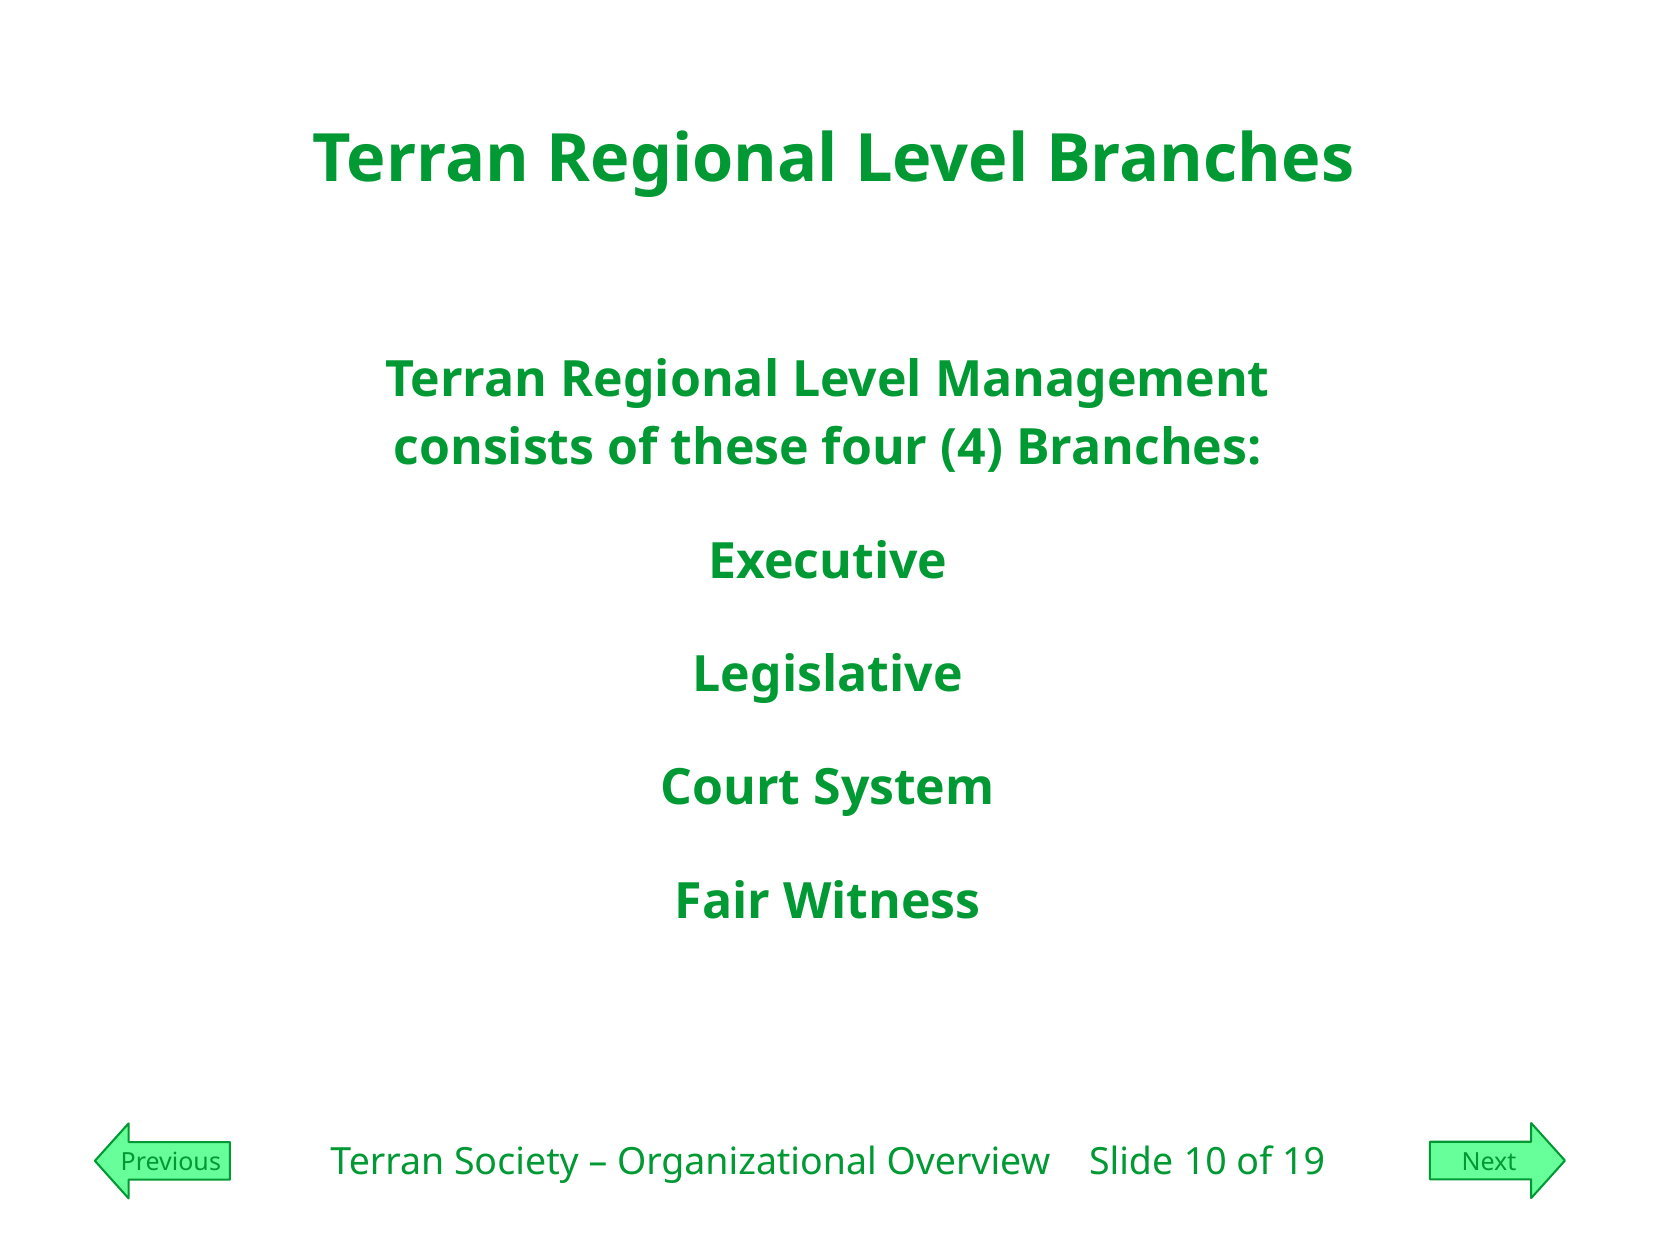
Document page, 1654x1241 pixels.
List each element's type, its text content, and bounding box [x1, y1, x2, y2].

text_box Next [1429, 1123, 1565, 1199]
text_box Previous [94, 1123, 230, 1199]
text_box Terran Regional Level Management consists of these four (4) Branches: Executive Legislative Court System Fair Witness [152, 225, 1503, 1052]
text_box Terran Society – Organizational Overview Slide <number> of 19 [272, 1126, 1383, 1241]
title Terran Regional Level Branches [90, 105, 1578, 206]
